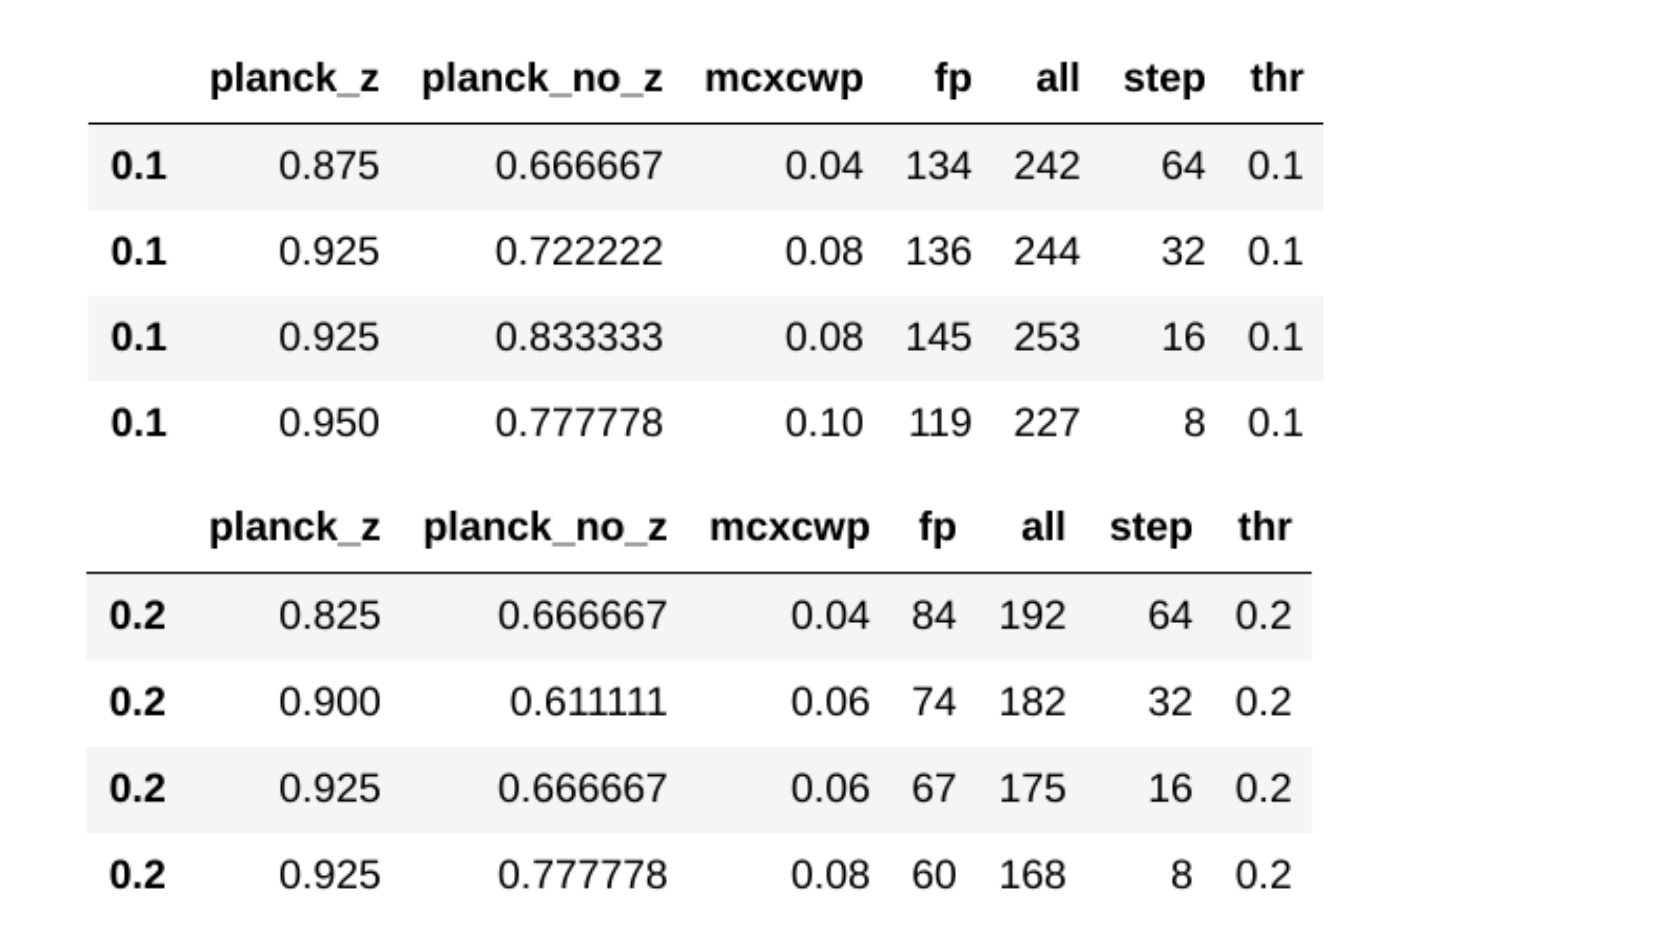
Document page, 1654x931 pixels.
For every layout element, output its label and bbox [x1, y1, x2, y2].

picture [68, 29, 1384, 931]
